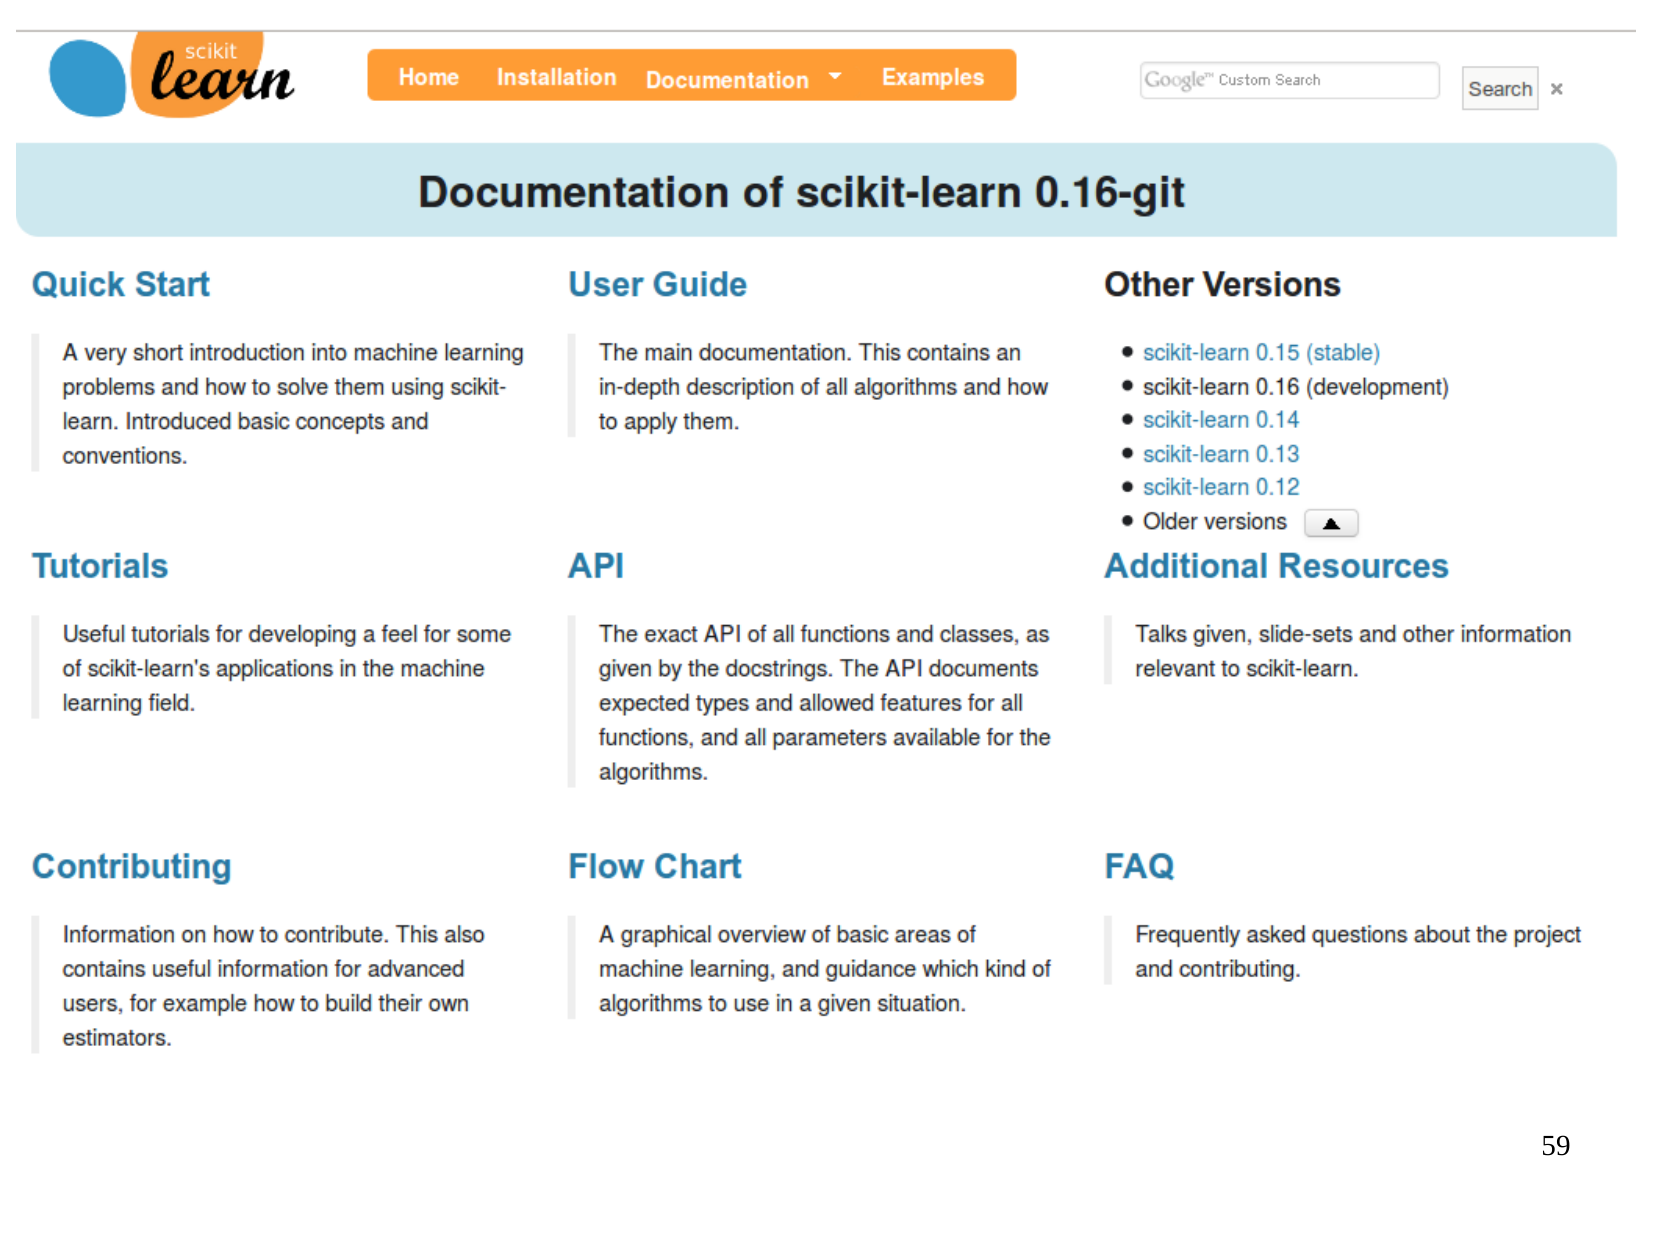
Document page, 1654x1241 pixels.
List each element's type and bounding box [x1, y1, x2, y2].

picture [16, 29, 1636, 1085]
